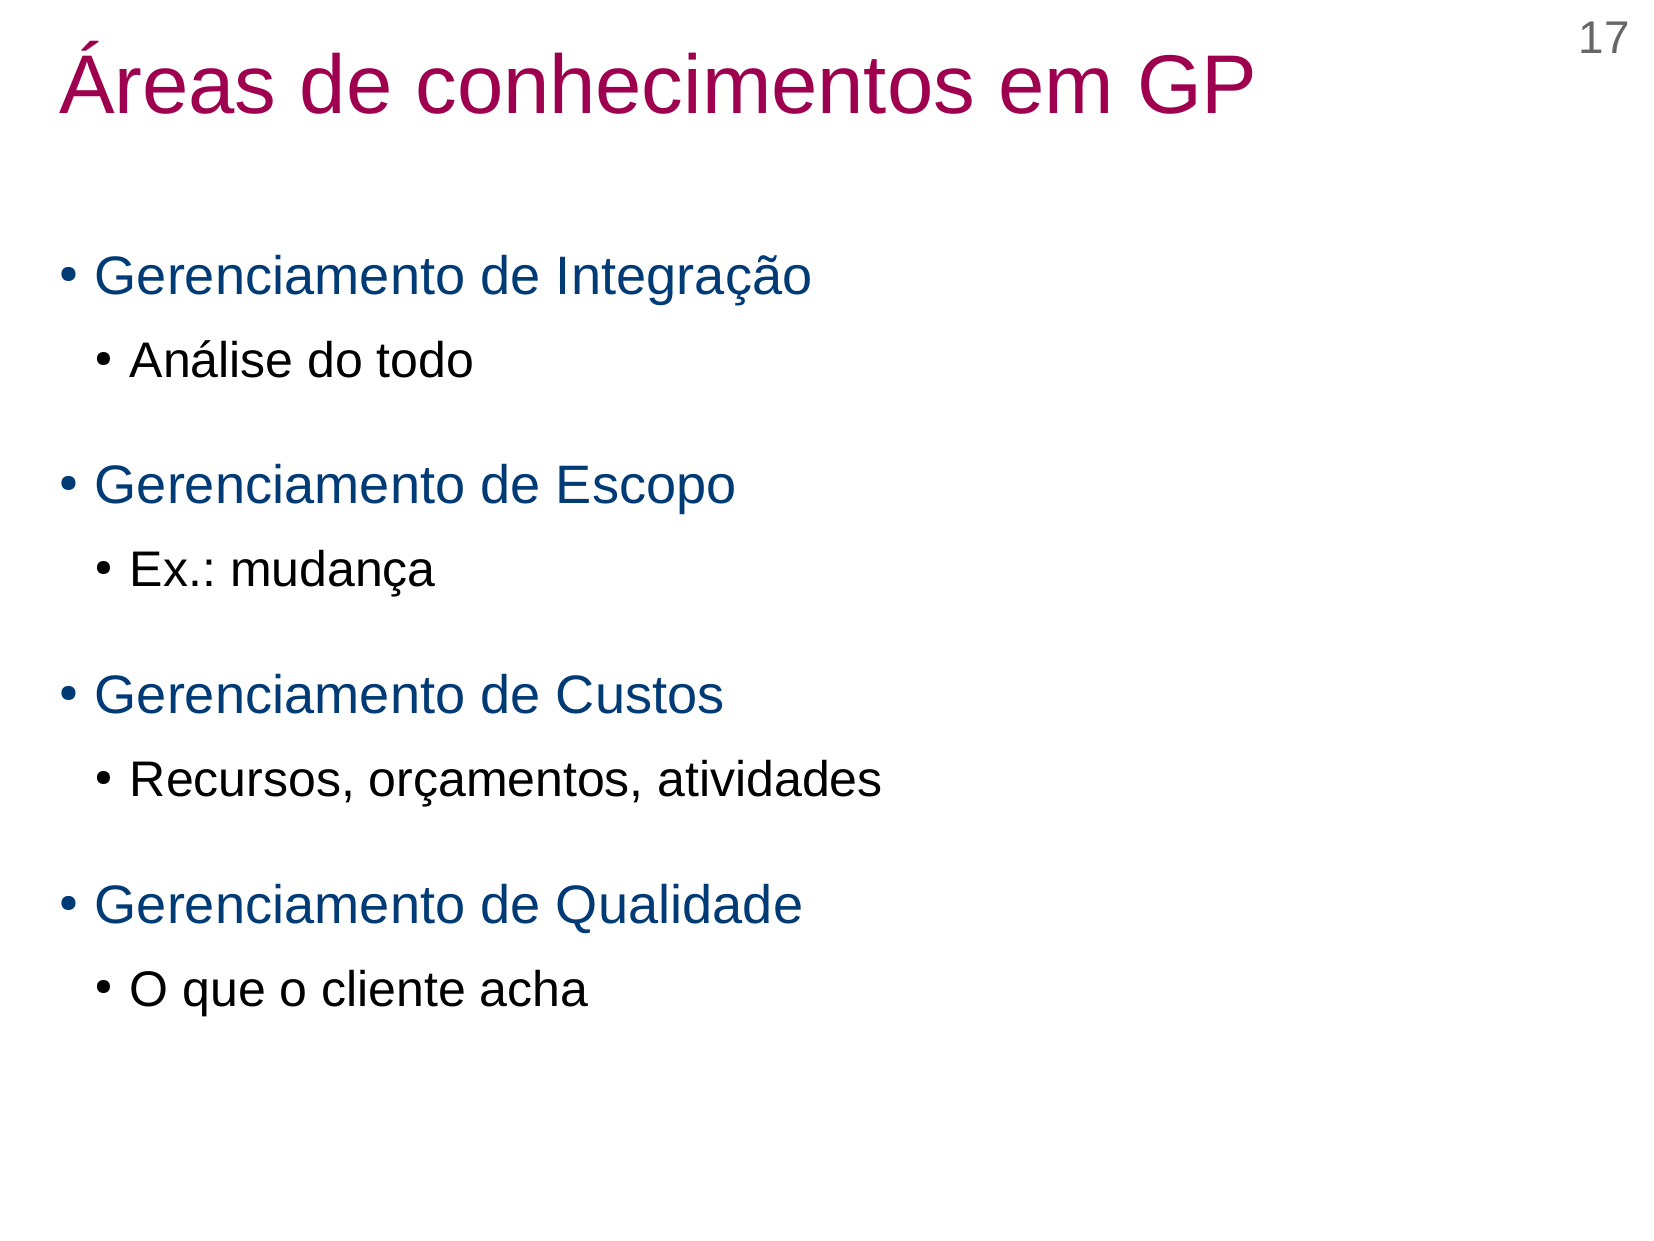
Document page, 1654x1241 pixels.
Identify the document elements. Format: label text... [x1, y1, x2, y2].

list Gerenciamento de Integração Análise do todo Gerenciamento de Escopo Ex.: mudança Gerenciamento de Custos Recursos, orçamentos, atividades Gerenciamento de Qualidade O que o cliente acha [59, 236, 1595, 1211]
title Áreas de conhecimentos em GP [59, 29, 1595, 148]
